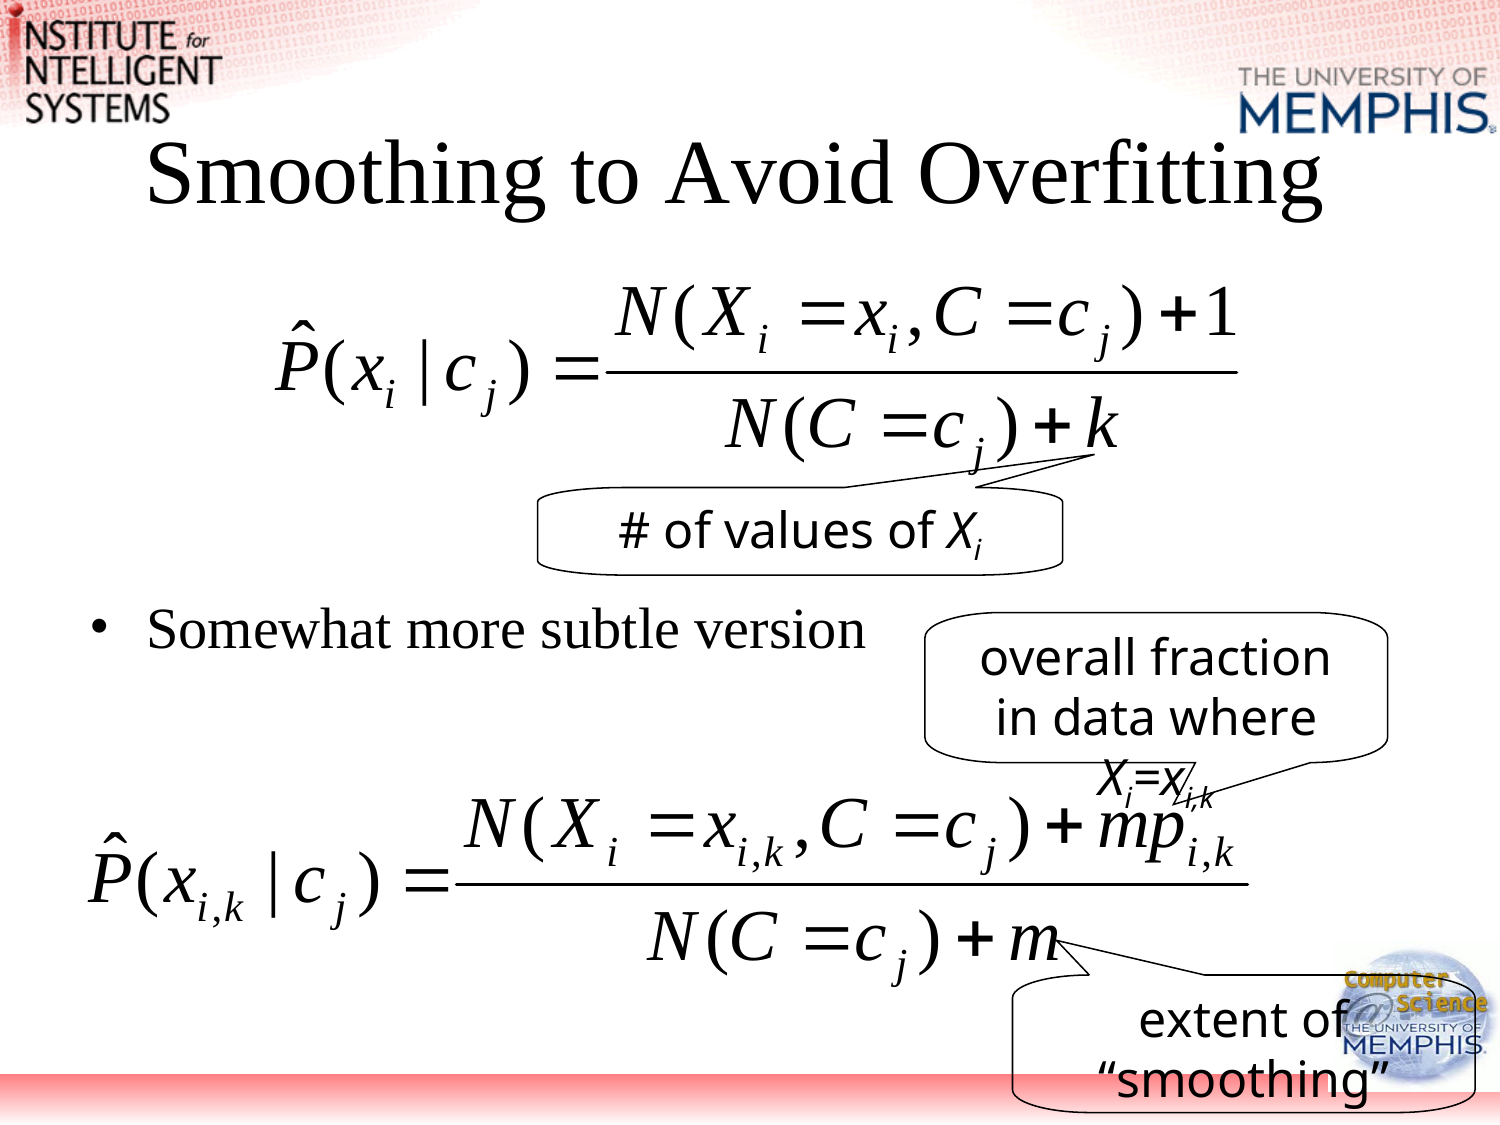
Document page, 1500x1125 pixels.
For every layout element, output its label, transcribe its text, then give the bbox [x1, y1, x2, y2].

picture [0, 0, 501, 132]
picture [1012, 0, 1500, 141]
text_box [262, 262, 1251, 489]
text_box # of values of Xi [537, 454, 1095, 576]
chart [75, 774, 1264, 1001]
list Somewhat more subtle version [75, 582, 1426, 675]
text_box extent of “smoothing” [1012, 940, 1476, 1113]
chart [1174, 774, 1188, 791]
title Smoothing to Avoid Overfitting [60, 104, 1411, 244]
picture [1328, 941, 1500, 1092]
text_box overall fraction in data where Xi=xi,k [924, 612, 1388, 805]
